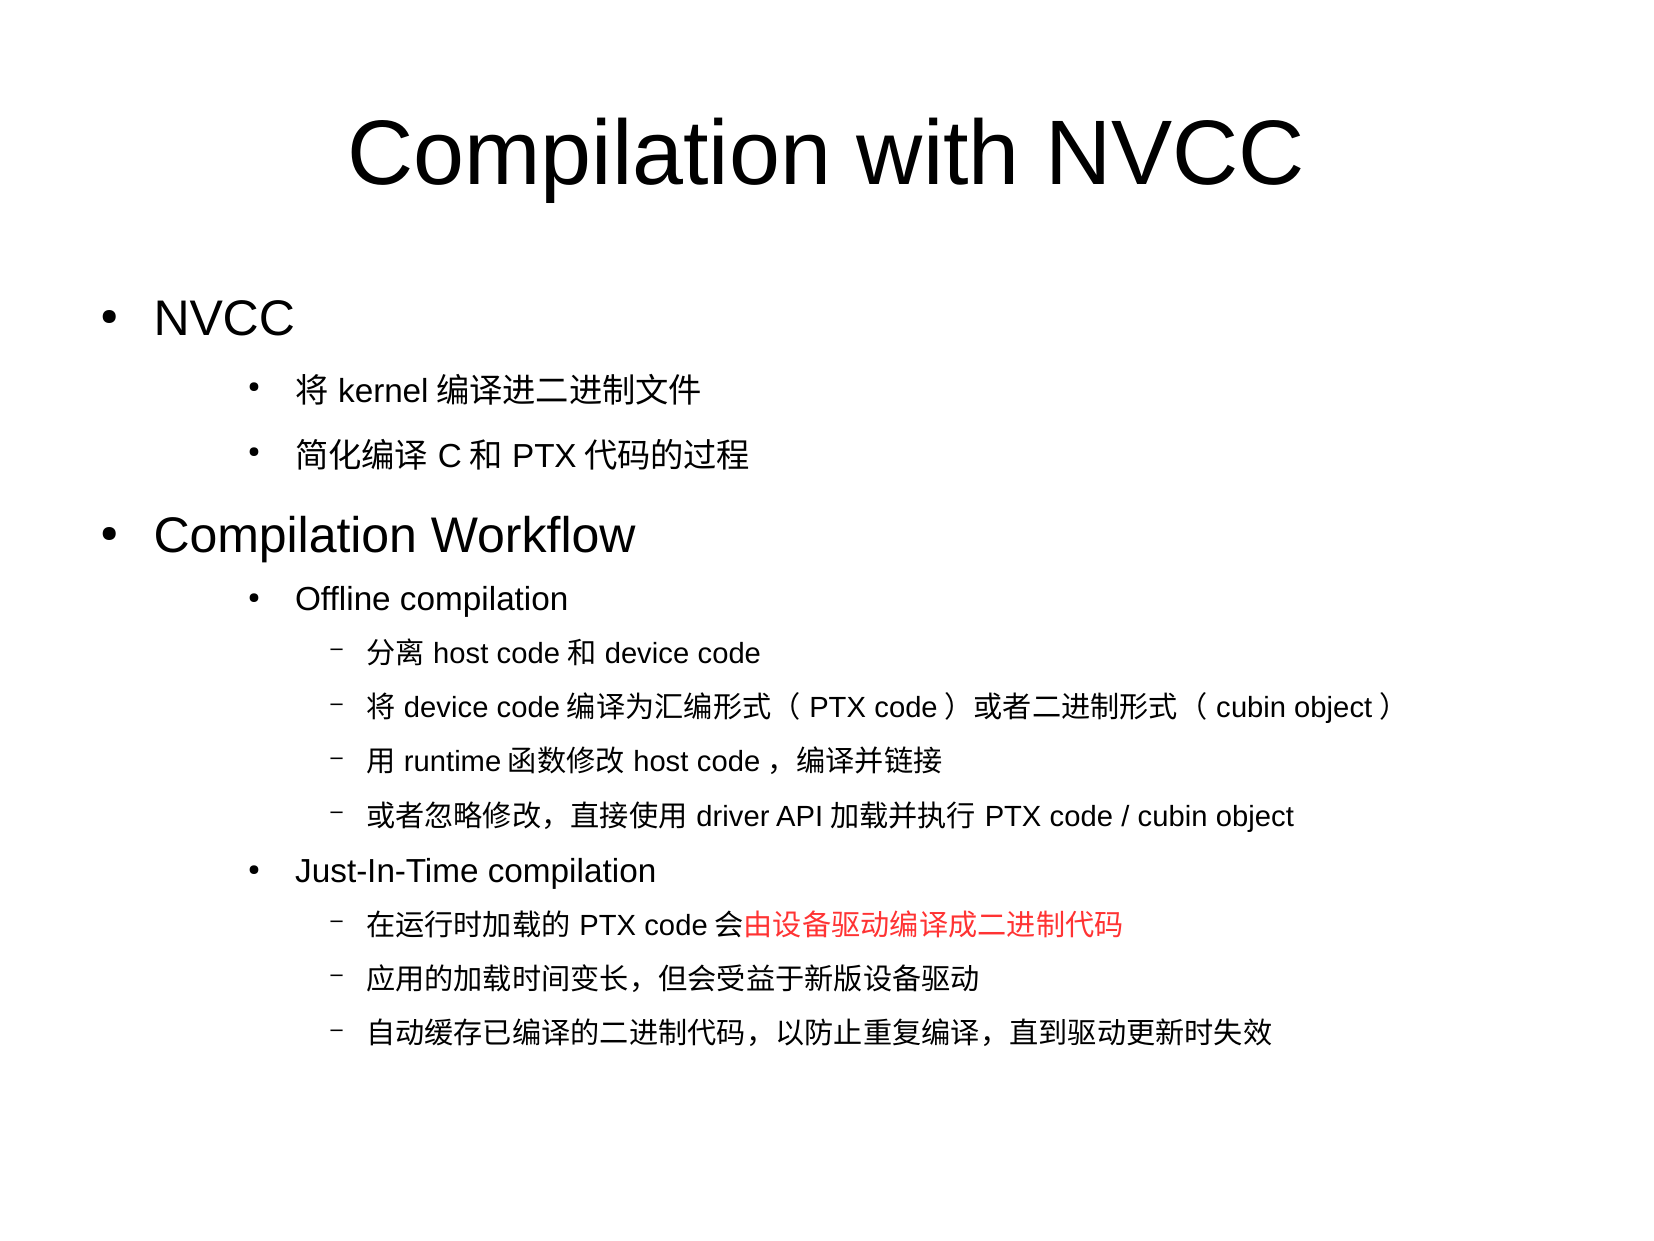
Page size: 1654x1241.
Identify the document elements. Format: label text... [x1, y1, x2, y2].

title Compilation with NVCC [82, 49, 1571, 257]
list NVCC 将kernel编译进二进制文件 简化编译C和PTX代码的过程 Compilation Workflow Offline compilation 分离host code和device code 将device code编译为汇编形式（PTX code）或者二进制形式（cubin object） 用runtime函数修改host code，编译并链接 或者忽略修改，直接使用driver API加载并执行PTX code / cubin object Just-In-Time compilation 在运行时加载的PTX code会由设备驱动编译成二进制代码 应用的加载时间变长，但会受益于新版设备驱动 自动缓存已编译的二进制代码，以防止重复编译，直到驱动更新时失效 [82, 290, 1571, 1126]
